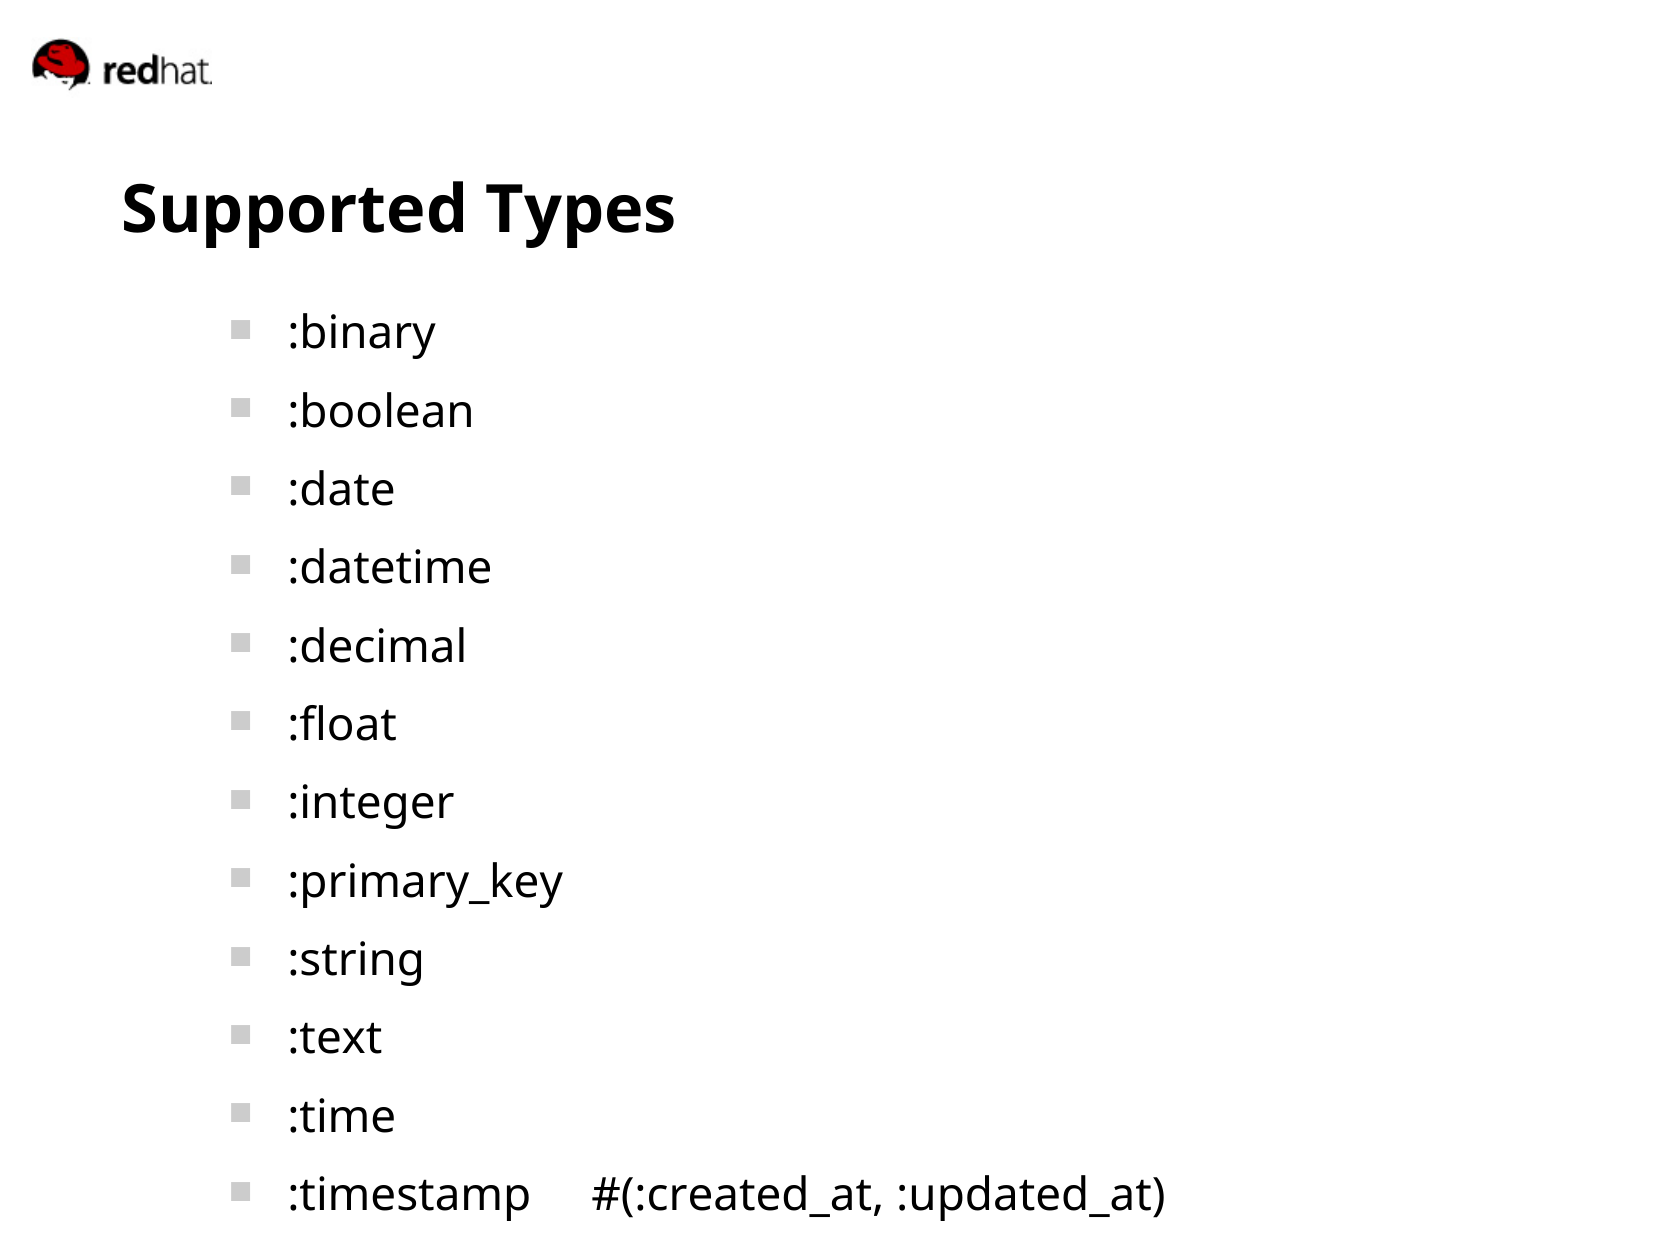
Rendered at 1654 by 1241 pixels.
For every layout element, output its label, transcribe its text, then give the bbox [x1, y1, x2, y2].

list :binary :boolean :date :datetime :decimal :float :integer :primary_key :string :text :time :timestamp #(:created_at, :updated_at) [118, 299, 1531, 1183]
title Supported Types [121, 102, 1534, 310]
picture [31, 37, 212, 98]
